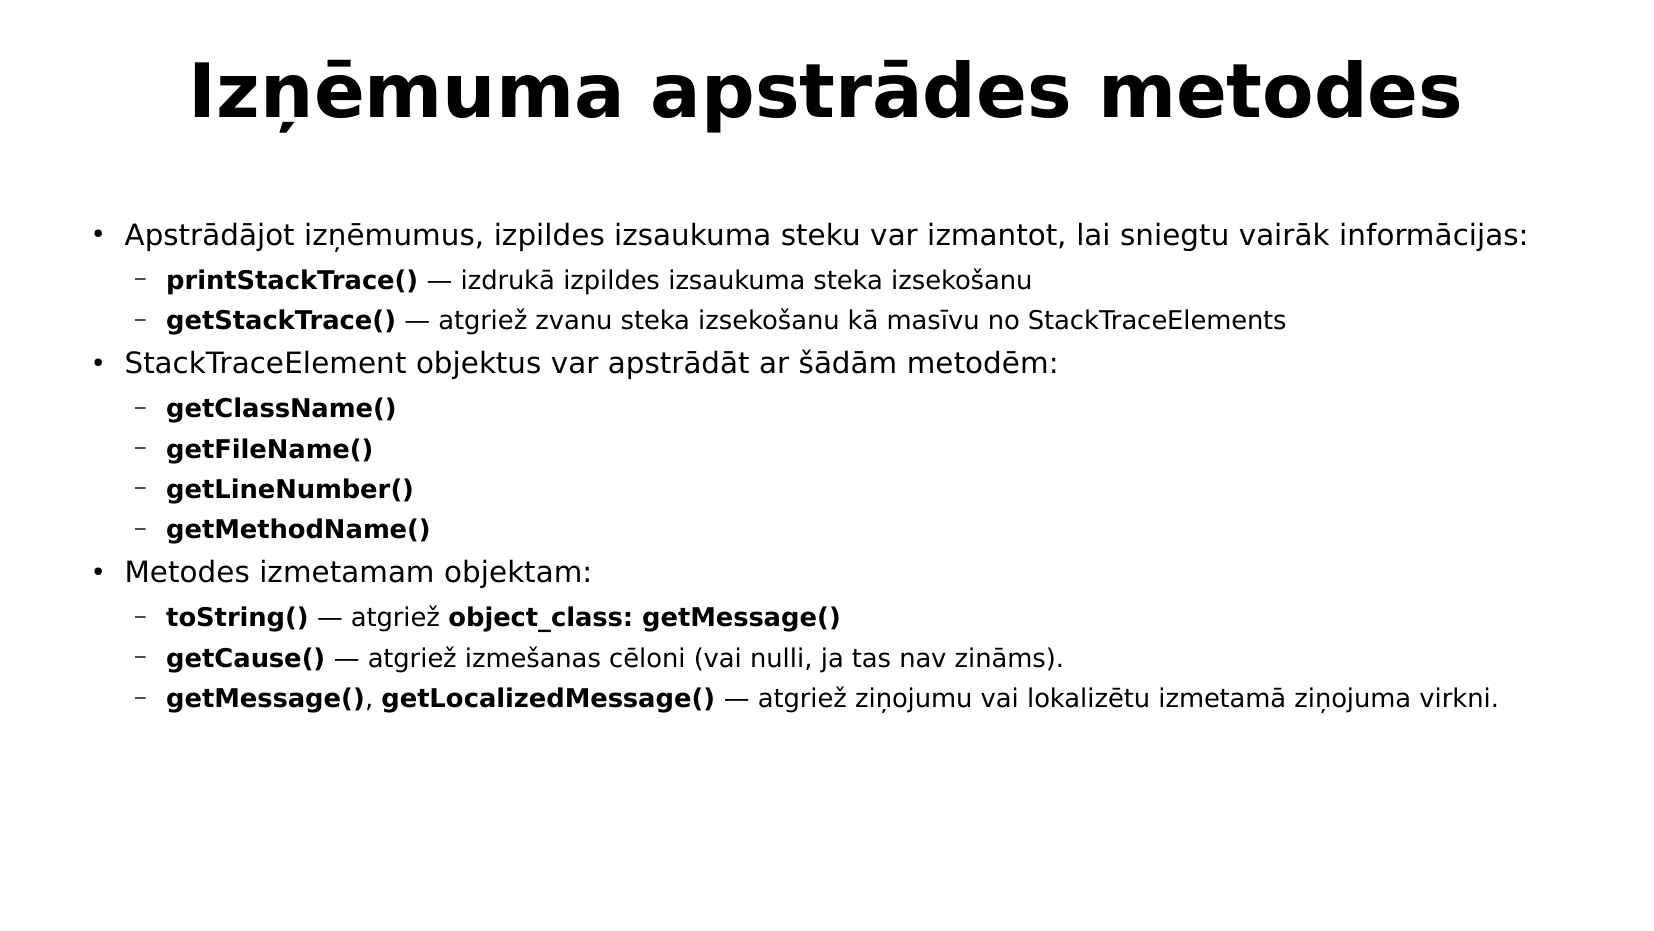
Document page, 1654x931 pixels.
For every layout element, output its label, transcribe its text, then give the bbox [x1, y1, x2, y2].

title Izņēmuma apstrādes metodes [82, 47, 1571, 136]
list Apstrādājot izņēmumus, izpildes izsaukuma steku var izmantot, lai sniegtu vairāk informācijas: printStackTrace() — izdrukā izpildes izsaukuma steka izsekošanu getStackTrace() — atgriež zvanu steka izsekošanu kā masīvu no StackTraceElements StackTraceElement objektus var apstrādāt ar šādām metodēm: getClassName() getFileName() getLineNumber() getMethodName() Metodes izmetamam objektam: toString() — atgriež object_class: getMessage() getCause() — atgriež izmešanas cēloni (vai nulli, ja tas nav zināms). getMessage(), getLocalizedMessage() — atgriež ziņojumu vai lokalizētu izmetamā ziņojuma virkni. [82, 217, 1538, 758]
